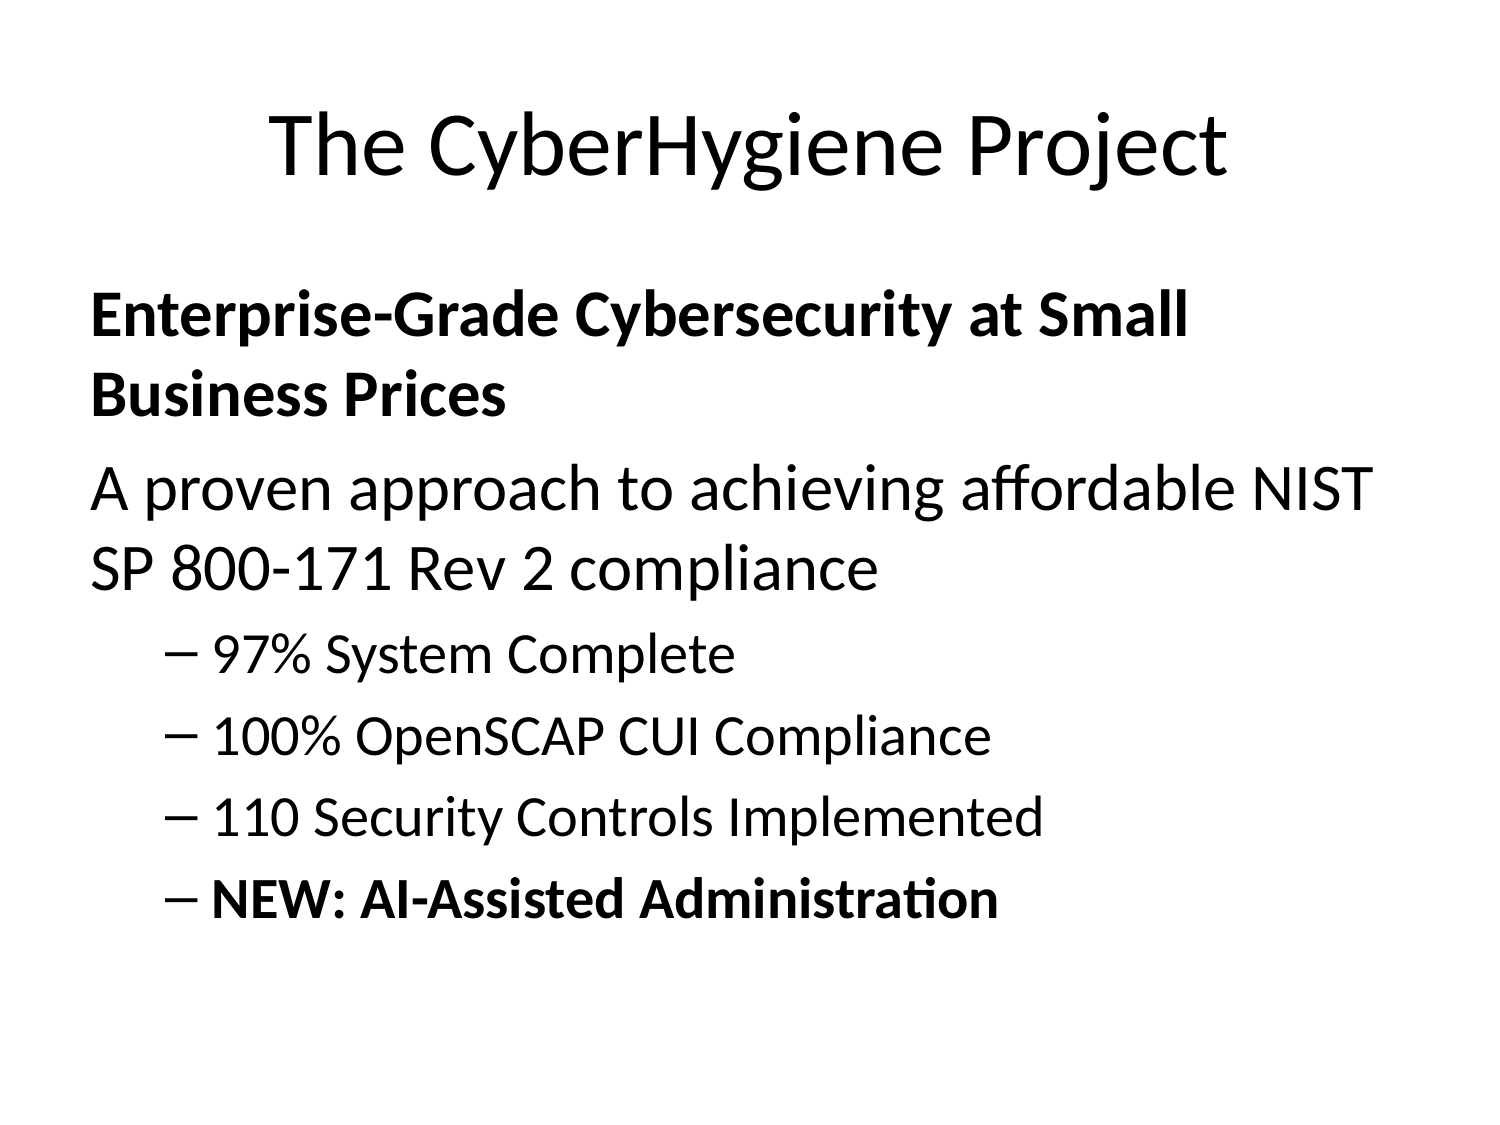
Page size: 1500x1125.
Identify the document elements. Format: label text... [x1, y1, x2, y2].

list Enterprise-Grade Cybersecurity at Small Business Prices A proven approach to achieving affordable NIST SP 800-171 Rev 2 compliance 97% System Complete 100% OpenSCAP CUI Compliance 110 Security Controls Implemented NEW: AI-Assisted Administration [75, 262, 1425, 1005]
title The CyberHygiene Project [75, 45, 1425, 233]
